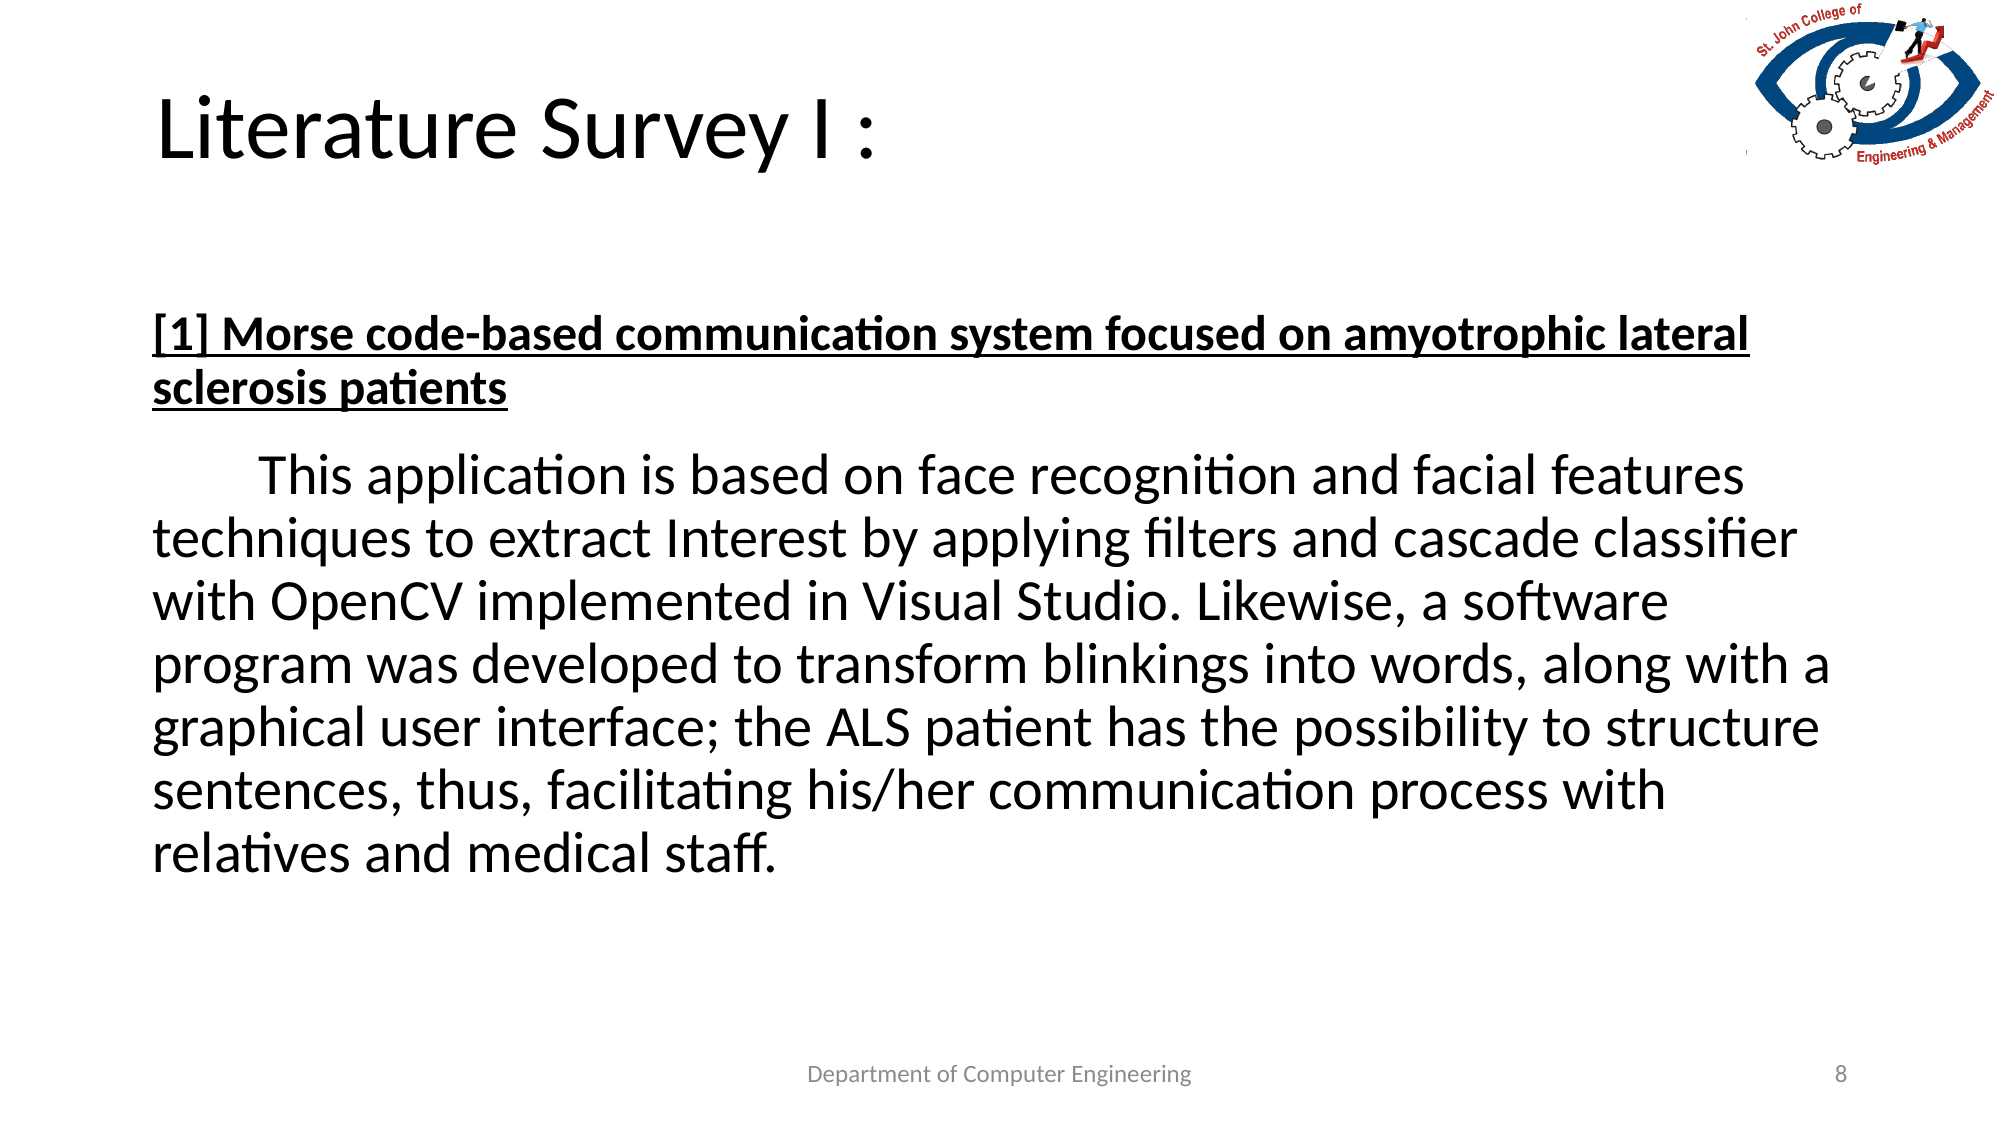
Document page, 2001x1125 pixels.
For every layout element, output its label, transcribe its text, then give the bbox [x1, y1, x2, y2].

text_box Literature Survey I : [141, 82, 1371, 205]
footer Department of Computer Engineering [662, 1042, 1338, 1103]
picture [1746, 0, 2000, 168]
list [1] Morse code-based communication system focused on amyotrophic lateral sclerosis patients This application is based on face recognition and facial features techniques to extract Interest by applying filters and cascade classifier with OpenCV implemented in Visual Studio. Likewise, a software program was developed to transform blinkings into words, along with a graphical user interface; the ALS patient has the possibility to structure sentences, thus, facilitating his/her communication process with relatives and medical staff. [137, 299, 1863, 1014]
slide_number 32 [1412, 1042, 1863, 1103]
